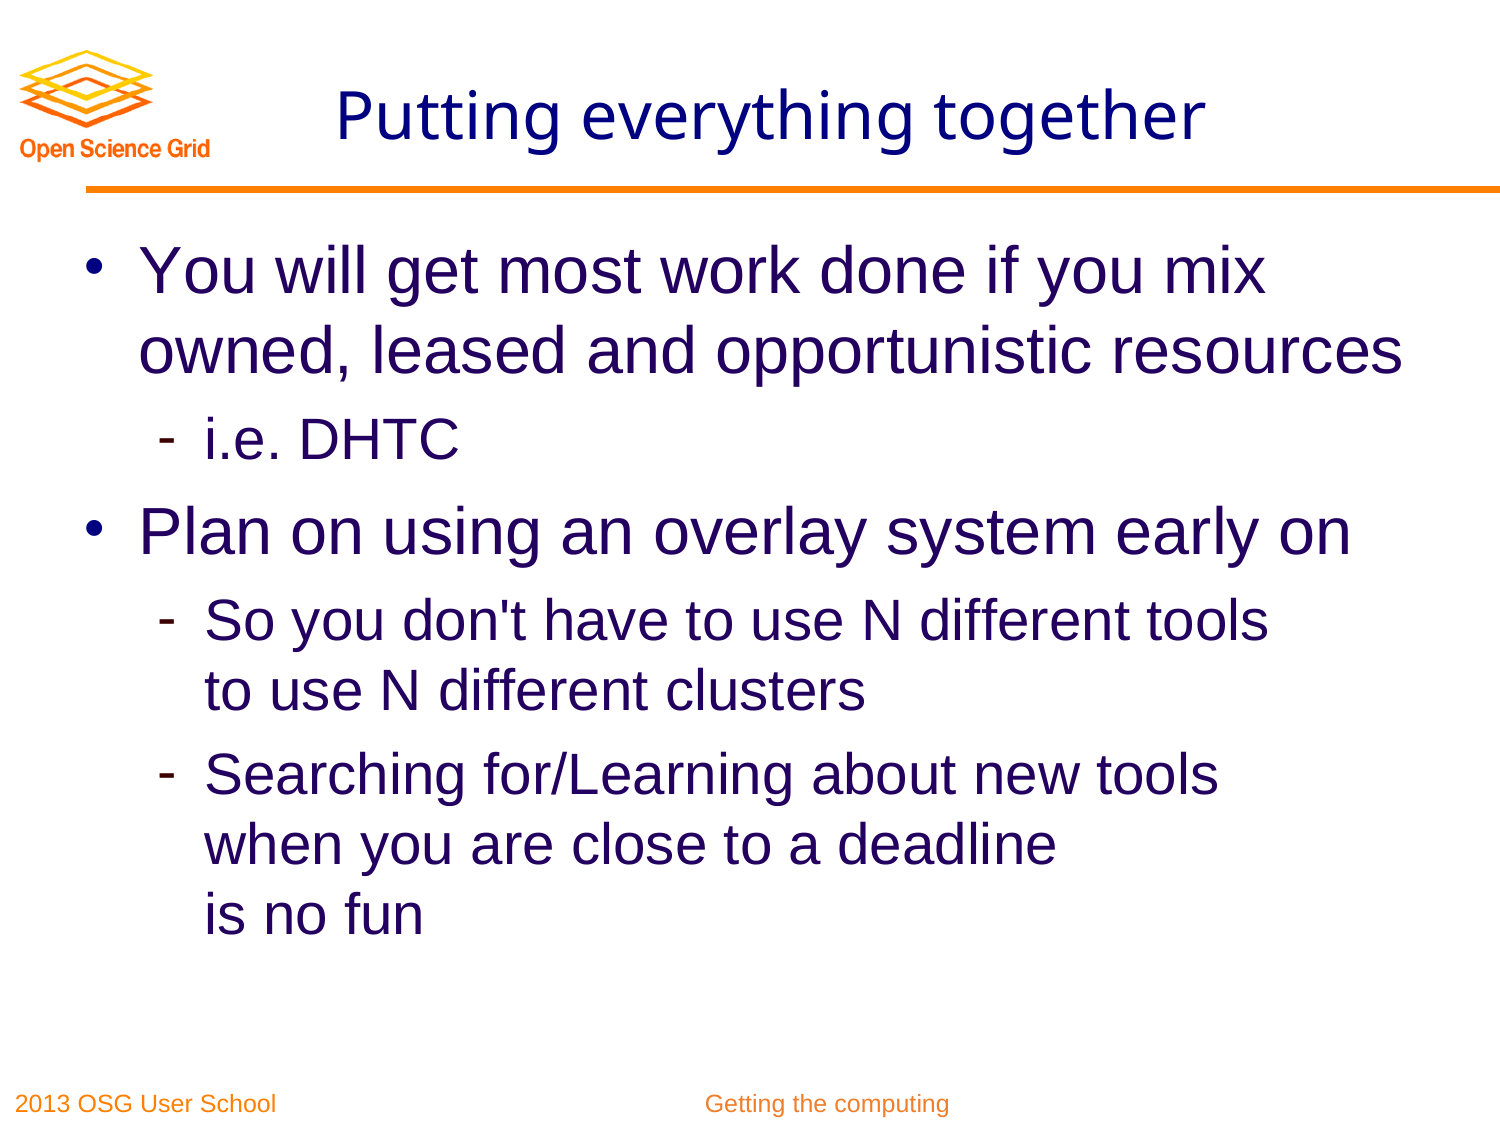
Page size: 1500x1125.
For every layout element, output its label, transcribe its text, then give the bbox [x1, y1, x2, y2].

list You will get most work done if you mix owned, leased and opportunistic resources i.e. DHTC Plan on using an overlay system early on So you don't have to use N different tools to use N different clusters Searching for/Learning about new tools when you are close to a deadline is no fun [68, 218, 1432, 962]
title Putting everything together [201, 18, 1342, 207]
picture [0, 27, 201, 179]
